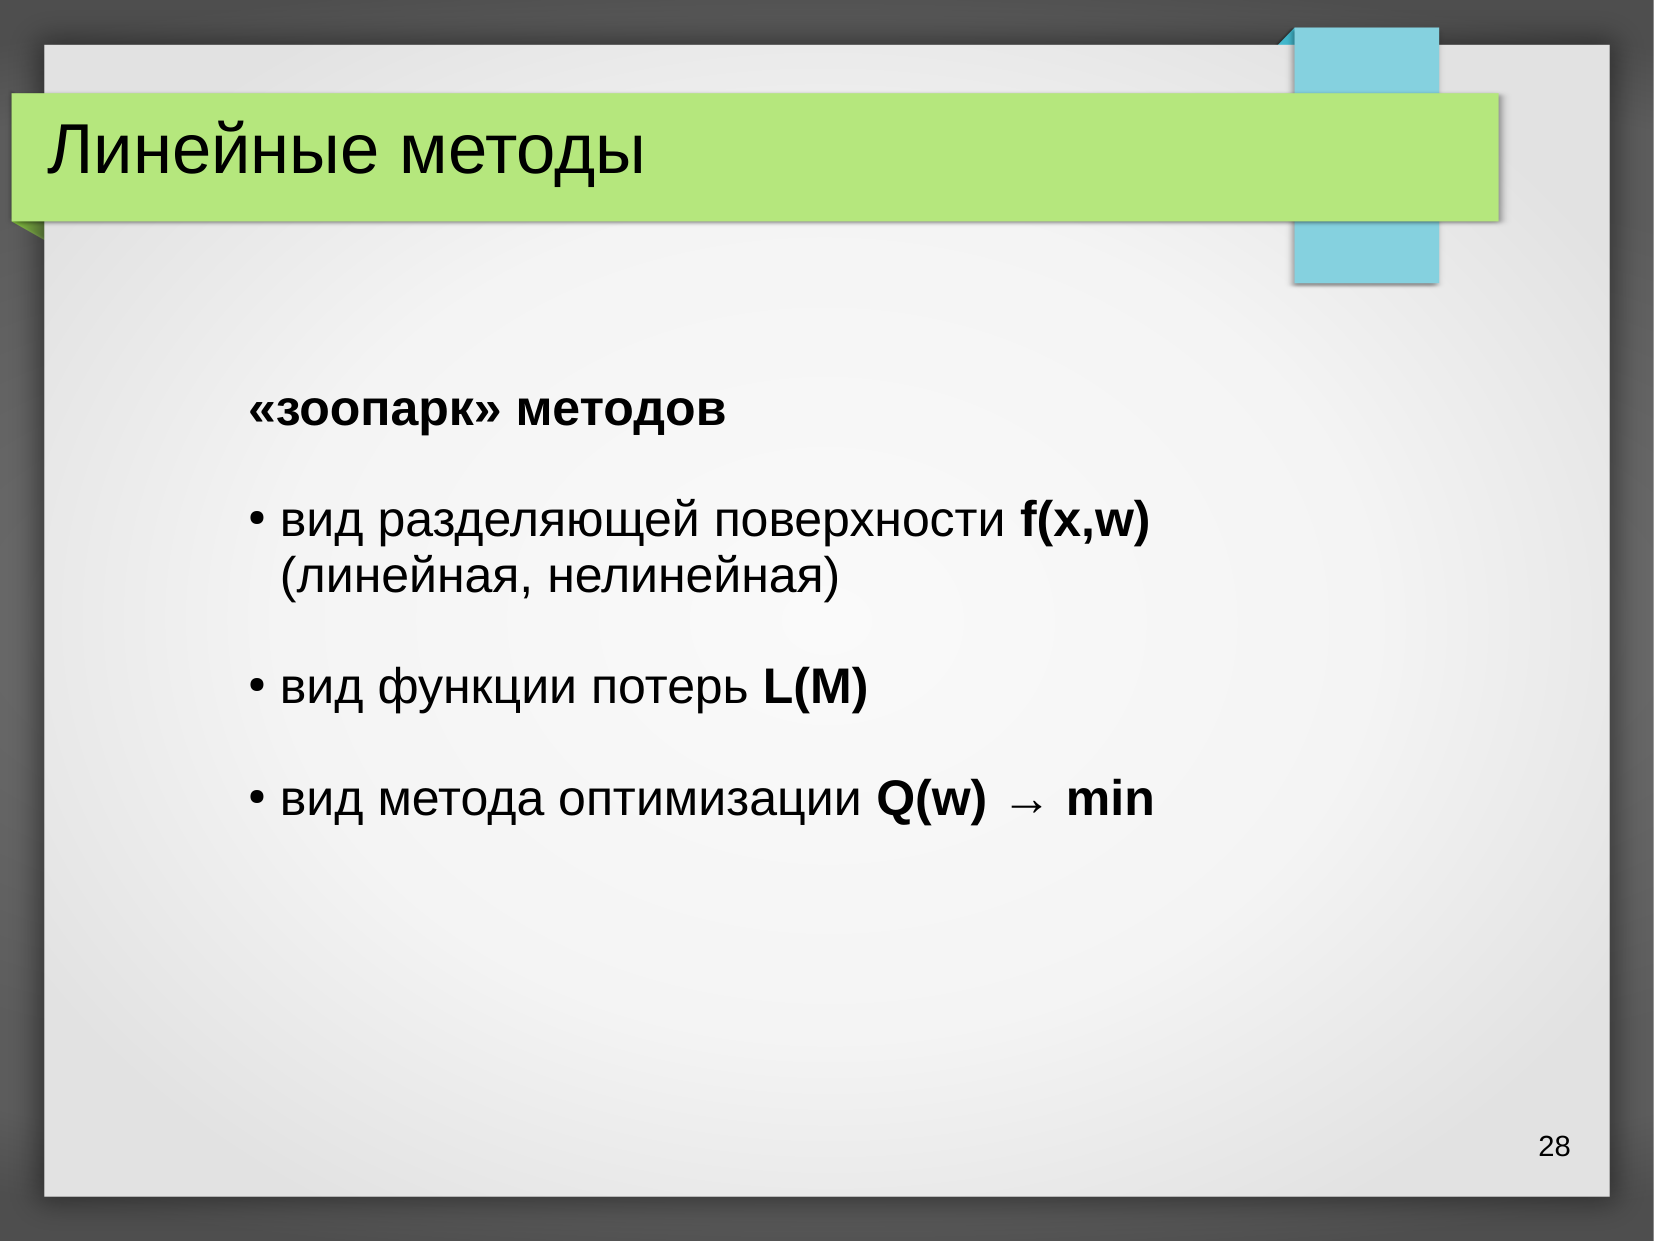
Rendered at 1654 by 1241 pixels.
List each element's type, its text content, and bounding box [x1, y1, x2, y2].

text_box «зоопарк» методов вид разделяющей поверхности f(x,w) (линейная, нелинейная) вид функции потерь L(M) вид метода оптимизации Q(w) → min [248, 351, 1382, 910]
picture [0, 0, 1654, 1241]
title Линейные методы [47, 109, 1501, 189]
